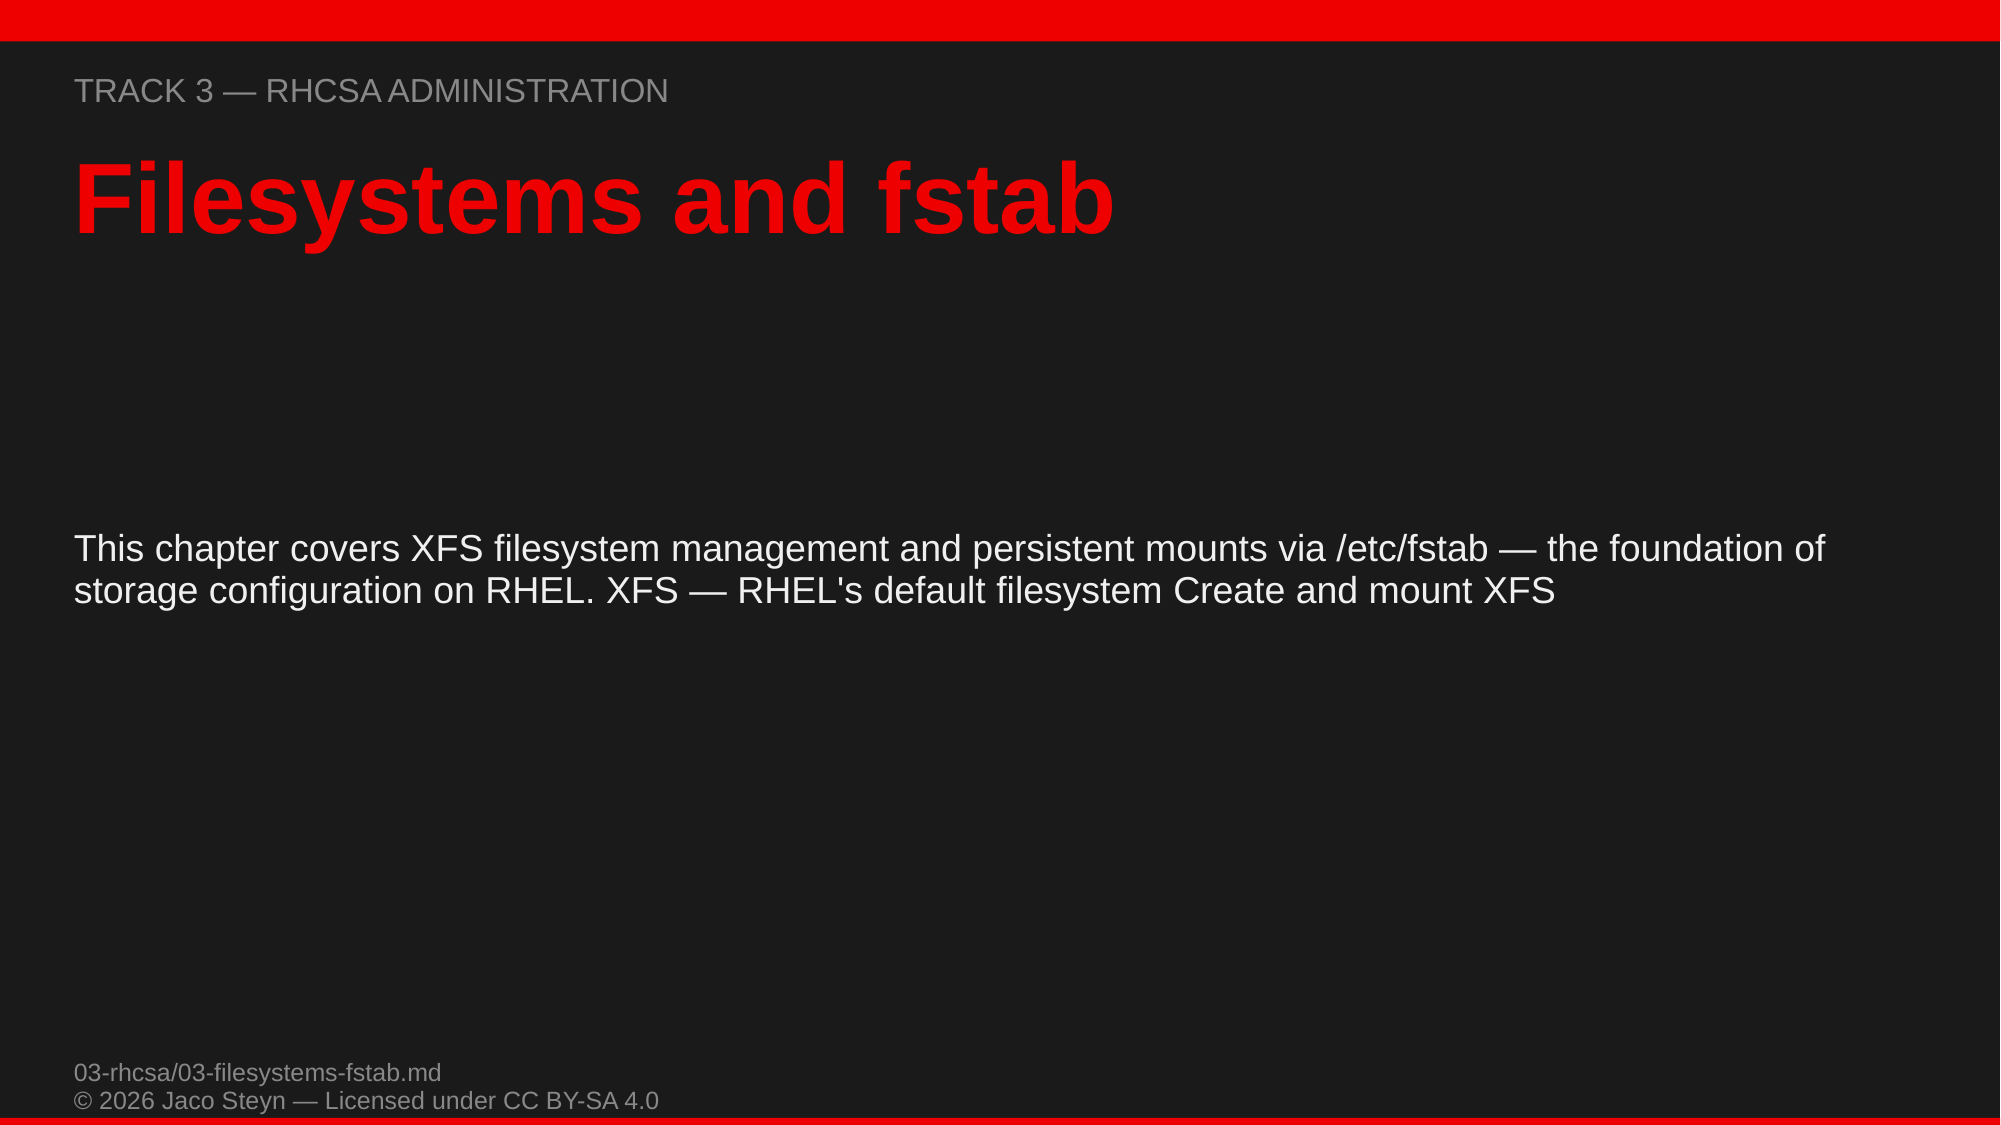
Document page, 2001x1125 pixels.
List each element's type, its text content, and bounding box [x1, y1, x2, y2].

text_box This chapter covers XFS filesystem management and persistent mounts via /etc/fstab — the foundation of storage configuration on RHEL. XFS — RHEL's default filesystem Create and mount XFS [59, 519, 1942, 727]
text_box [0, 0, 2001, 42]
text_box [0, 1117, 2001, 1125]
text_box Filesystems and fstab [59, 135, 1942, 461]
text_box TRACK 3 — RHCSA ADMINISTRATION [59, 64, 1942, 119]
text_box 03-rhcsa/03-filesystems-fstab.md © 2026 Jaco Steyn — Licensed under CC BY-SA 4.0 [59, 1051, 1942, 1111]
